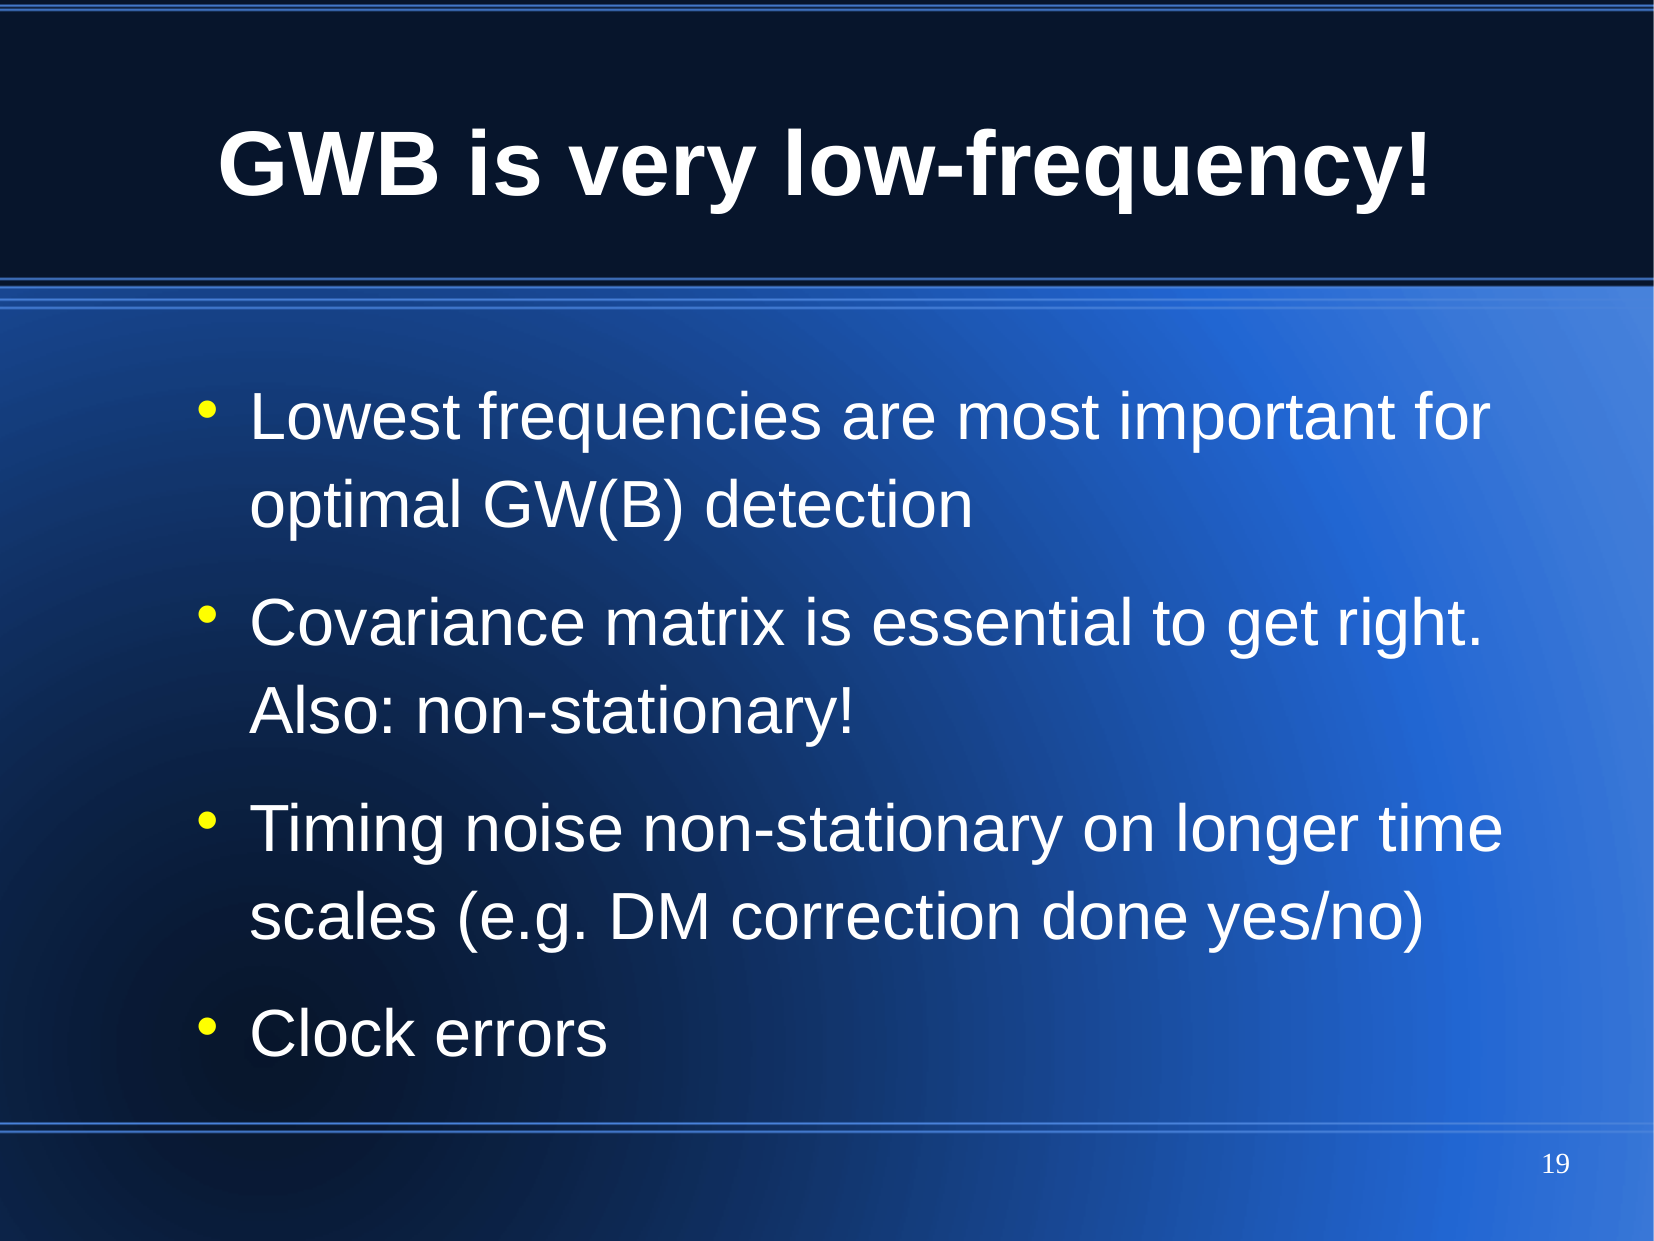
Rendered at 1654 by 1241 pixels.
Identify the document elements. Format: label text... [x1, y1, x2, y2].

picture [0, 0, 1654, 1241]
title GWB is very low-frequency! [82, 49, 1571, 257]
list Lowest frequencies are most important for optimal GW(B) detection Covariance matrix is essential to get right. Also: non-stationary! Timing noise non-stationary on longer time scales (e.g. DM correction done yes/no) Clock errors [178, 364, 1570, 1147]
